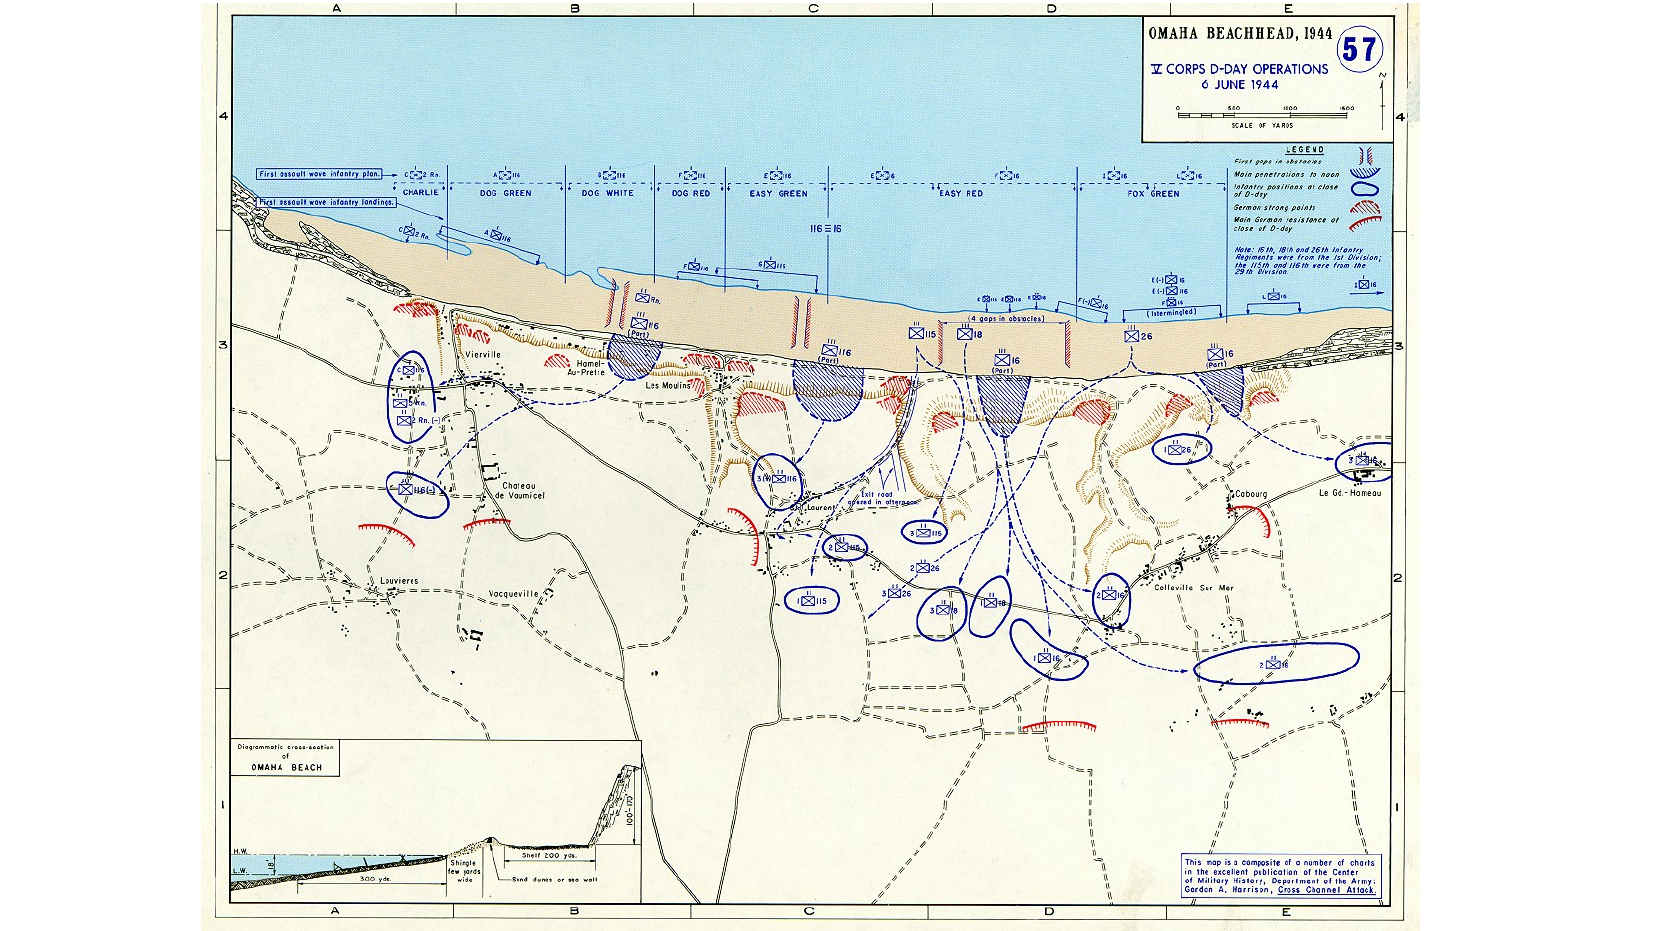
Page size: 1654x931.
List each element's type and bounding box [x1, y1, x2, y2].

picture [201, 3, 1420, 931]
